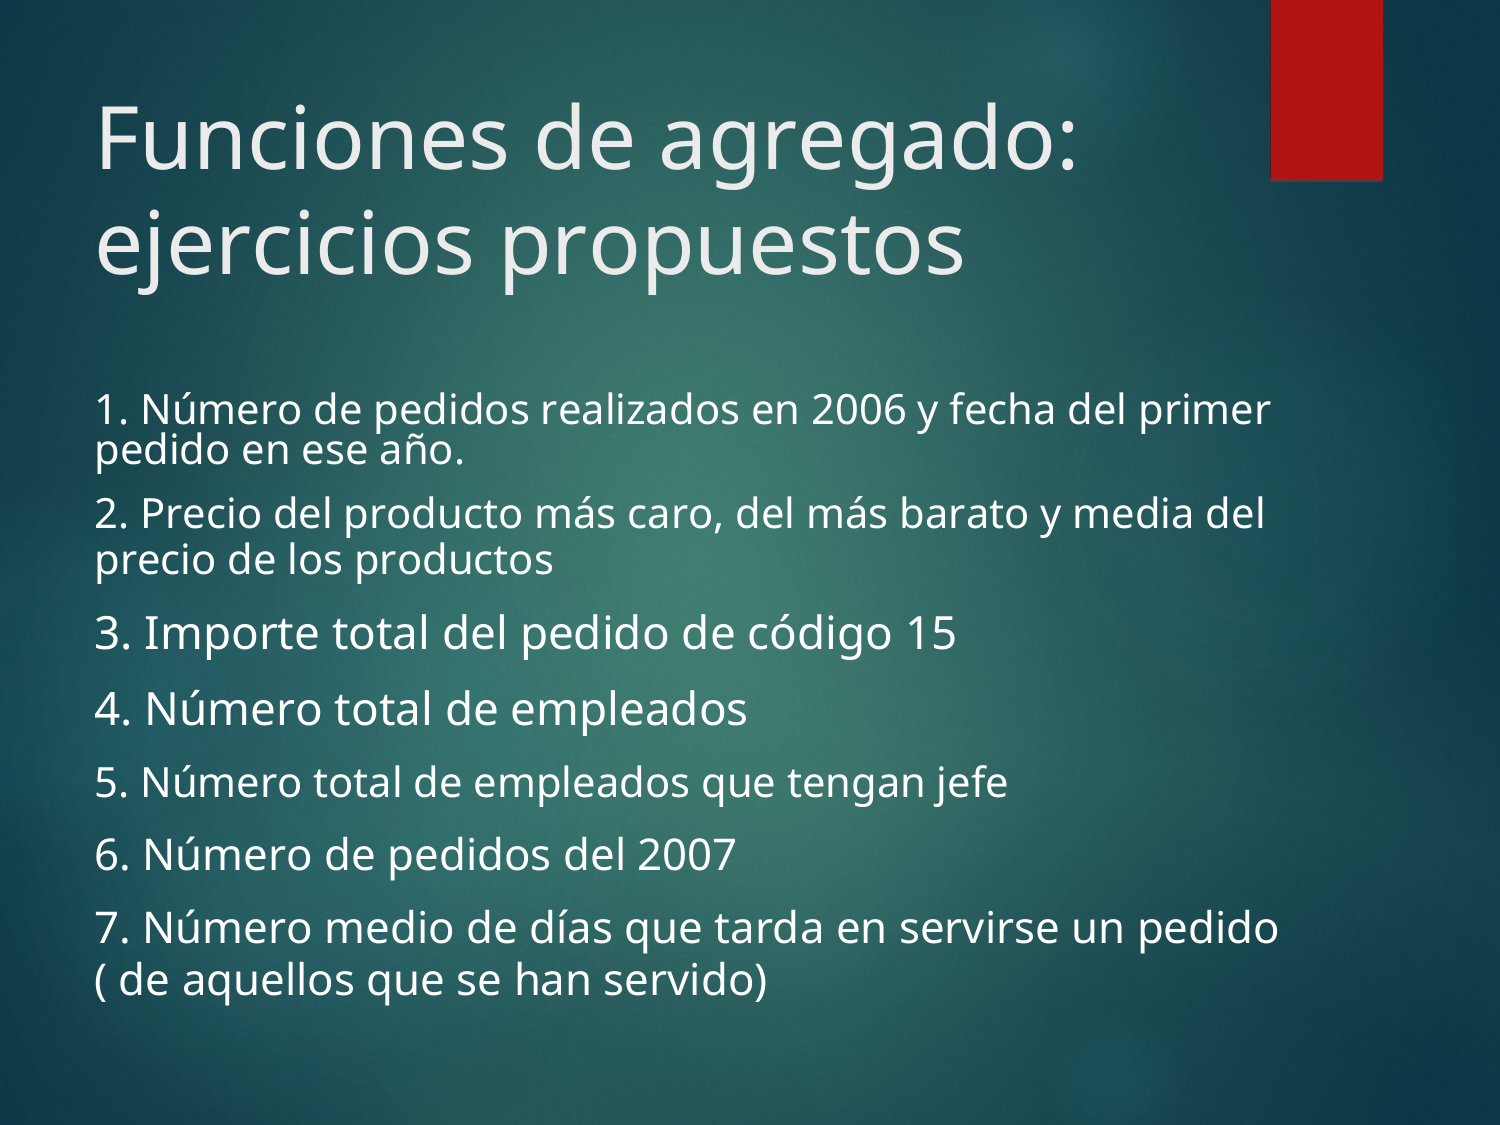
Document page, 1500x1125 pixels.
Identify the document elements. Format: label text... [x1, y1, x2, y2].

title Funciones de agregado: ejercicios propuestos [79, 74, 1237, 303]
list 1. Número de pedidos realizados en 2006 y fecha del primer pedido en ese año. 2. Precio del producto más caro, del más barato y media del precio de los productos 3. Importe total del pedido de código 15 4. Número total de empleados 5. Número total de empleados que tengan jefe 6. Número de pedidos del 2007 7. Número medio de días que tarda en servirse un pedido ( de aquellos que se han servido) [79, 303, 1367, 1119]
picture [0, 0, 1500, 1125]
